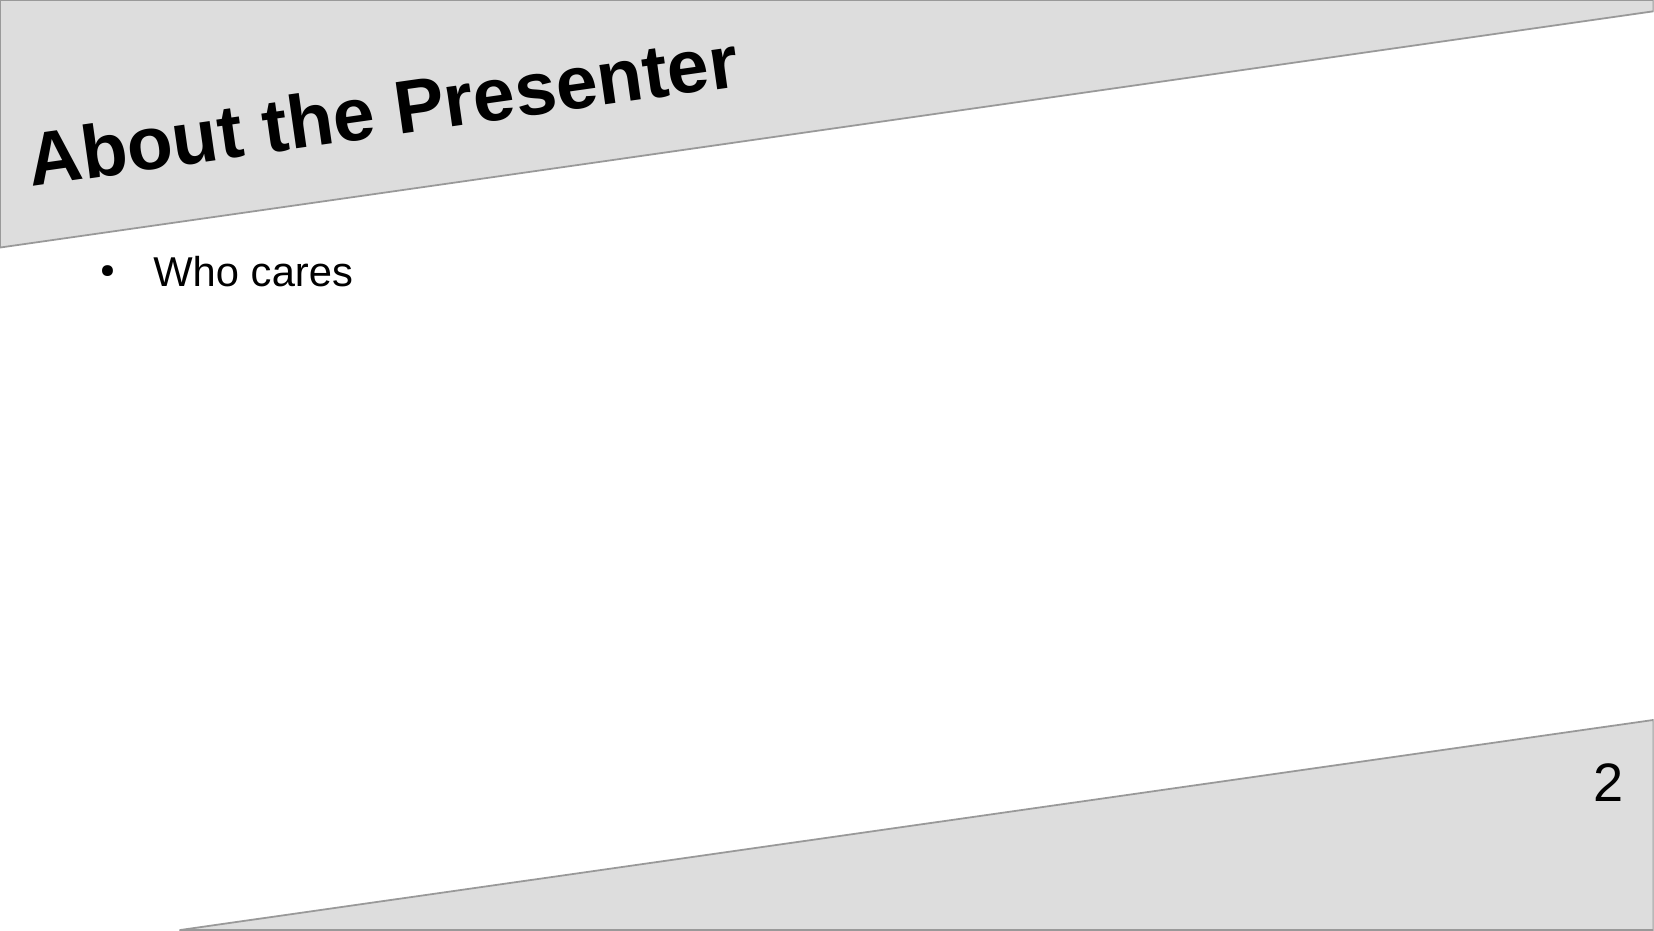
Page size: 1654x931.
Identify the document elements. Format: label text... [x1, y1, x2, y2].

list Who cares [82, 248, 1538, 789]
title About the Presenter [16, 0, 1501, 239]
